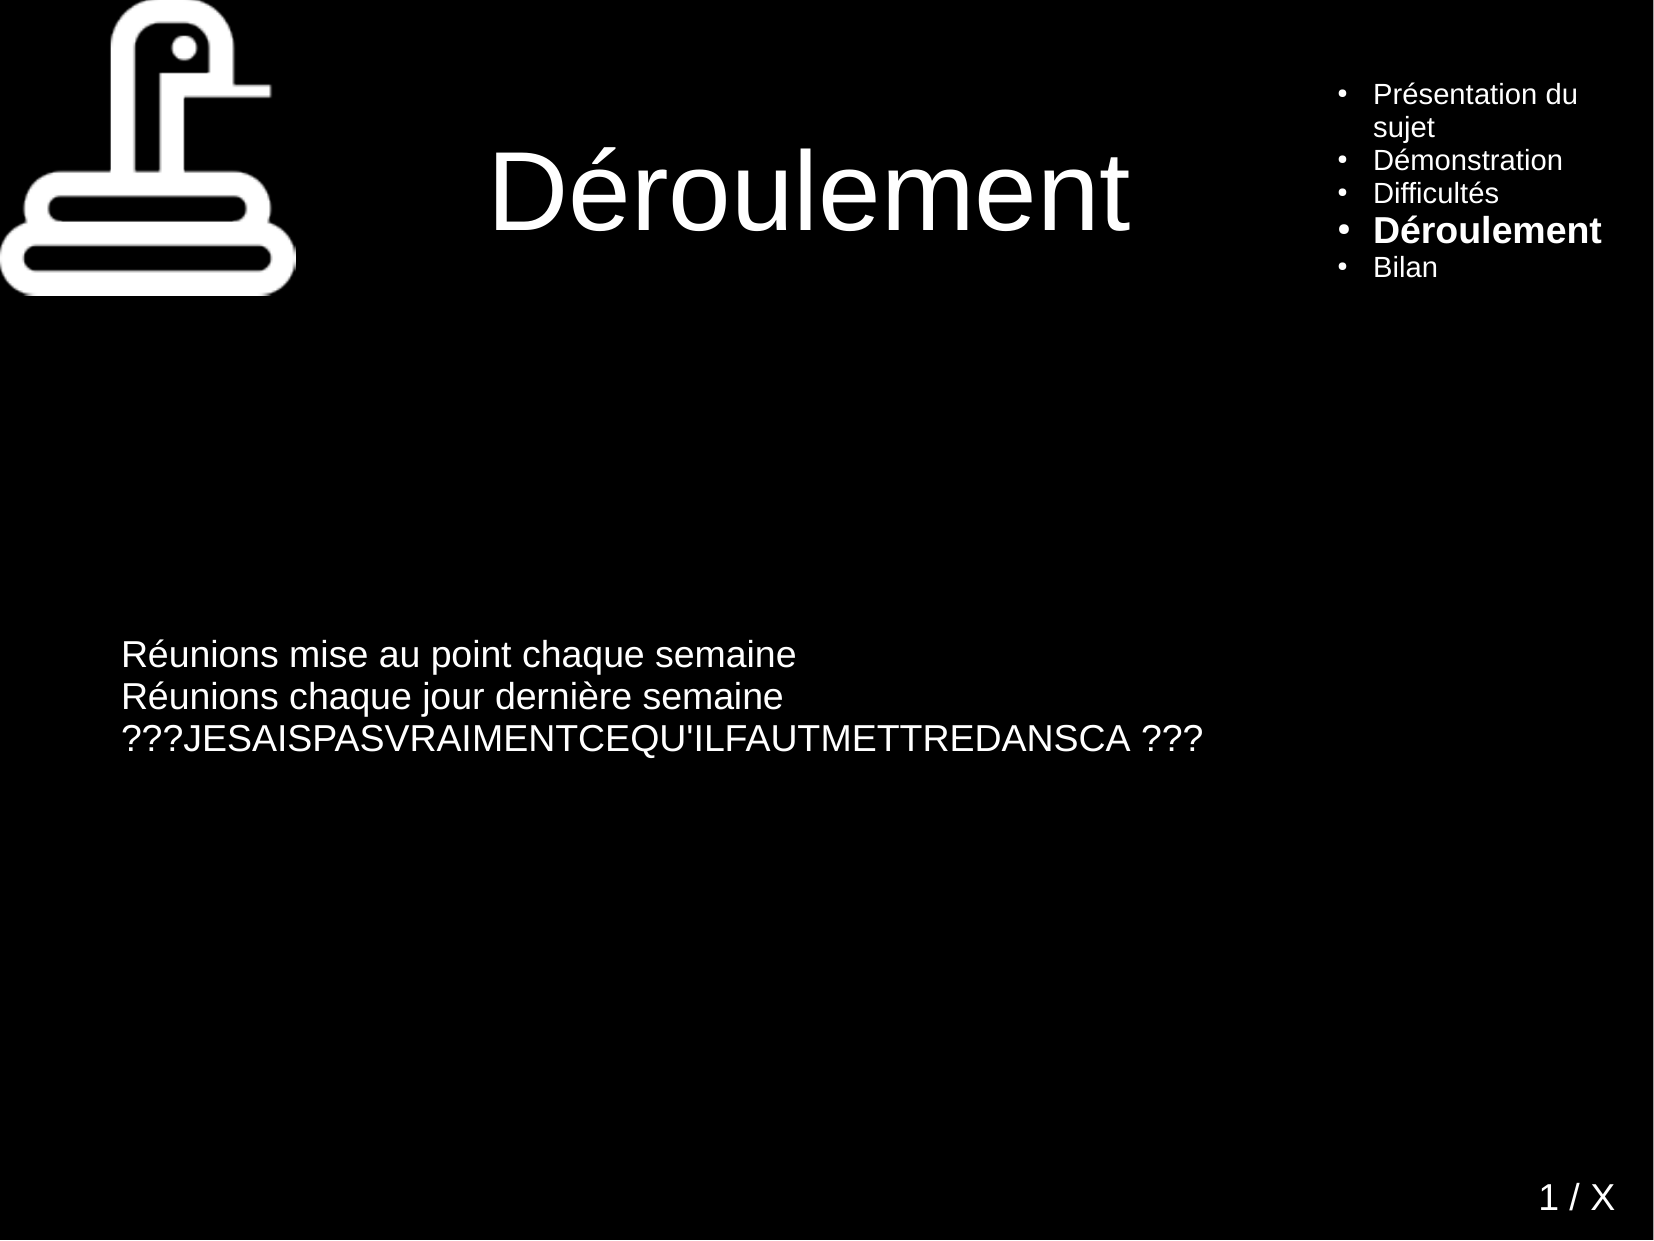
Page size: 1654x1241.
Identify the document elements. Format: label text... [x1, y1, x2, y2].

text_box Présentation du sujet Démonstration Difficultés Déroulement Bilan [1322, 70, 1654, 334]
text_box Réunions mise au point chaque semaine Réunions chaque jour dernière semaine ???JESAISPASVRAIMENTCEQU'ILFAUTMETTREDANSCA ??? [106, 625, 1241, 767]
text_box 1 / X [1523, 1169, 1654, 1241]
title Déroulement [295, 88, 1323, 296]
picture [0, 0, 296, 296]
